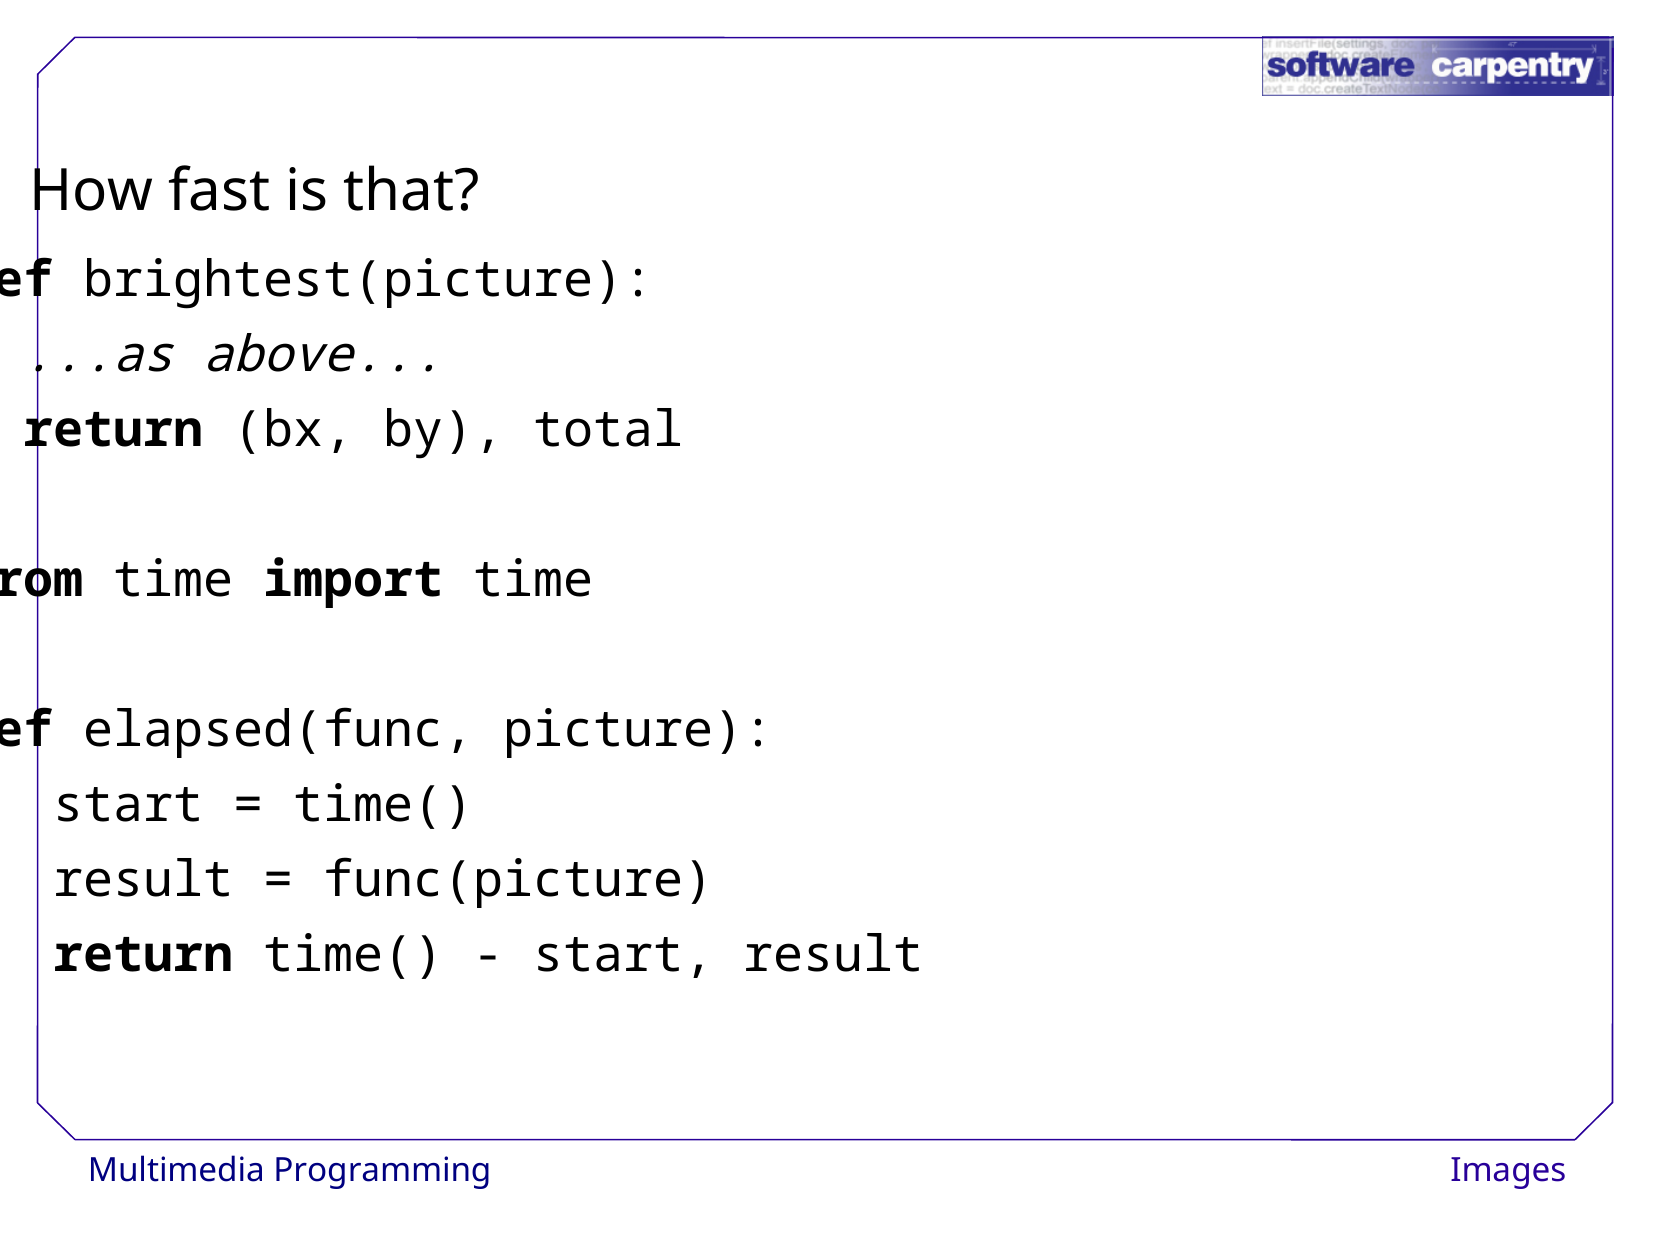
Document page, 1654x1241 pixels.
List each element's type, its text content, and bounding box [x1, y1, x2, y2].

text_box How fast is that? [14, 109, 645, 223]
picture [1262, 36, 1614, 96]
text_box def brightest(picture): ...as above... return (bx, by), total from time import time def elapsed(func, picture): start = time() result = func(picture) return time() - start, result [0, 223, 1089, 990]
